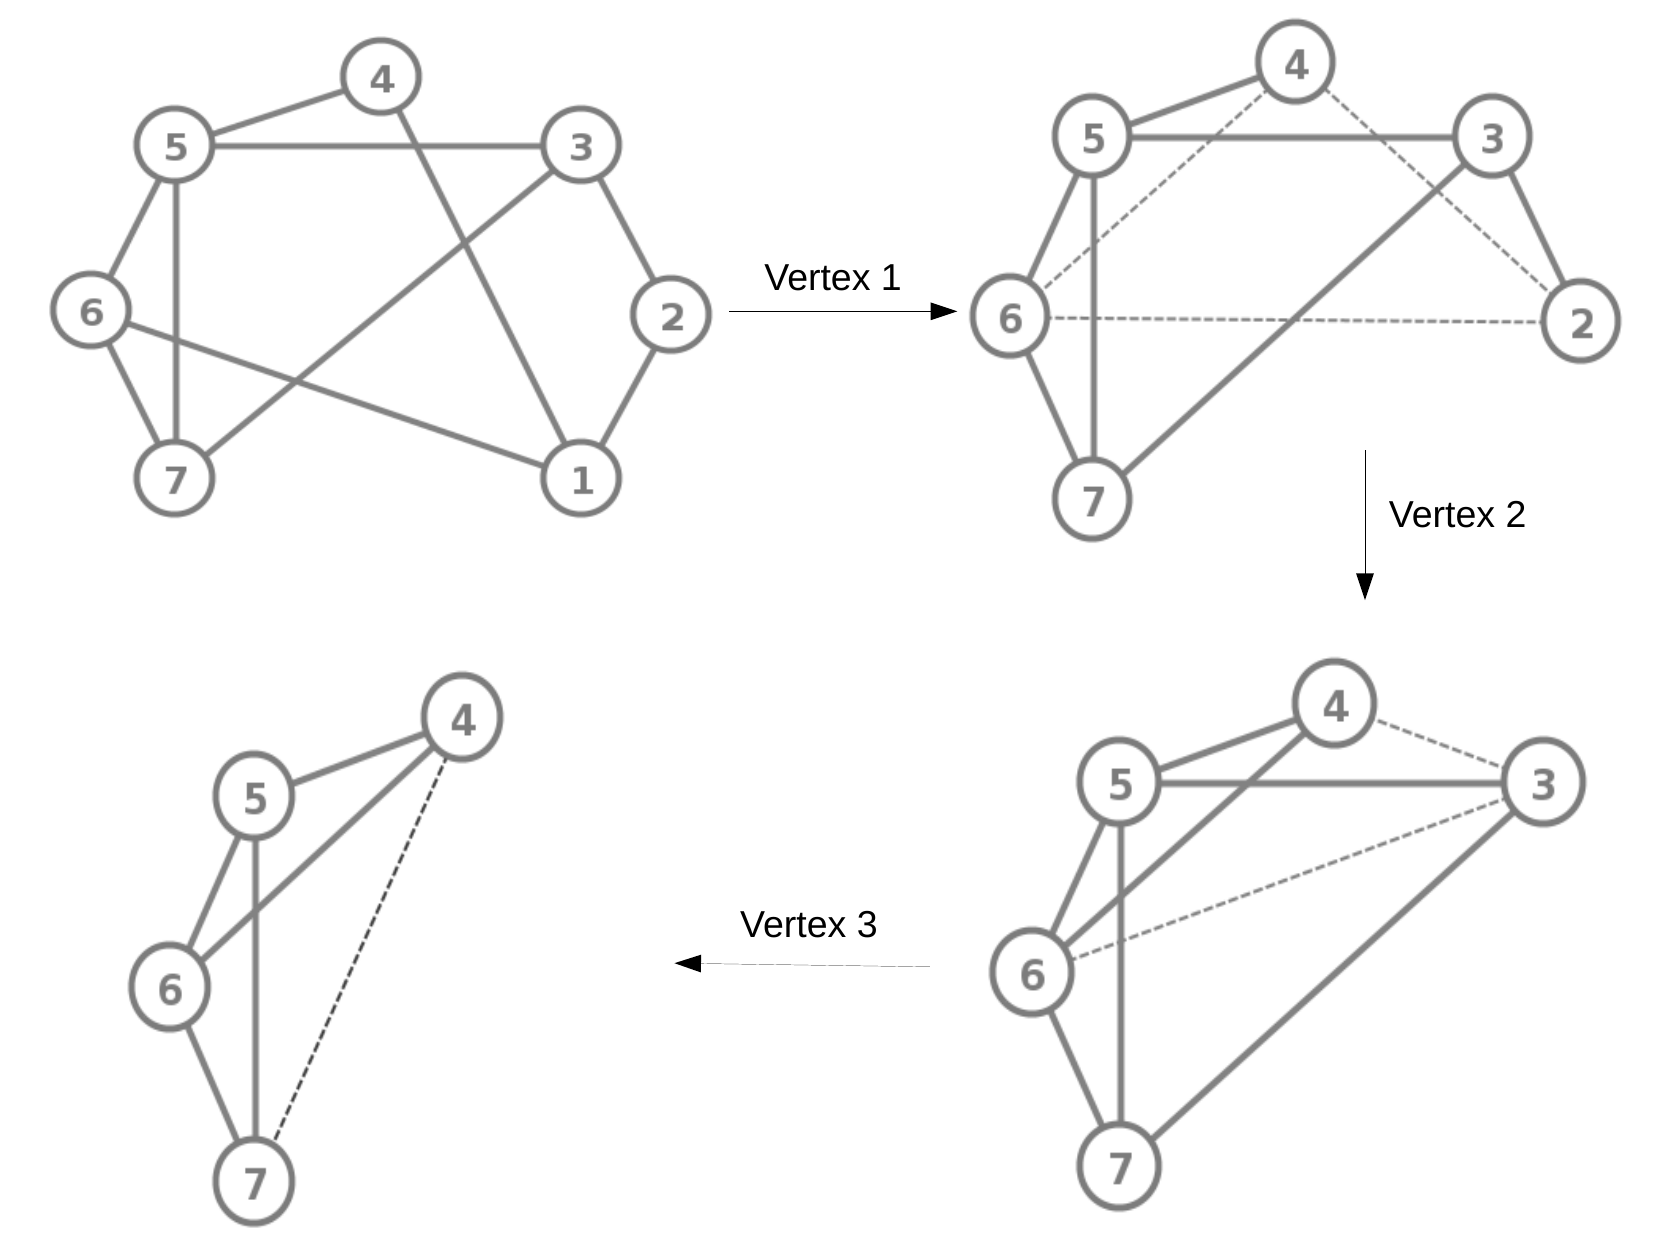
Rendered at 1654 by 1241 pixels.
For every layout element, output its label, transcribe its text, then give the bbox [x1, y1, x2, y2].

picture [960, 10, 1630, 553]
text_box Vertex 1 [749, 248, 945, 306]
picture [979, 652, 1594, 1223]
text_box Vertex 3 [725, 896, 951, 954]
picture [37, 29, 721, 529]
text_box Vertex 2 [1374, 485, 1555, 543]
picture [120, 664, 511, 1235]
